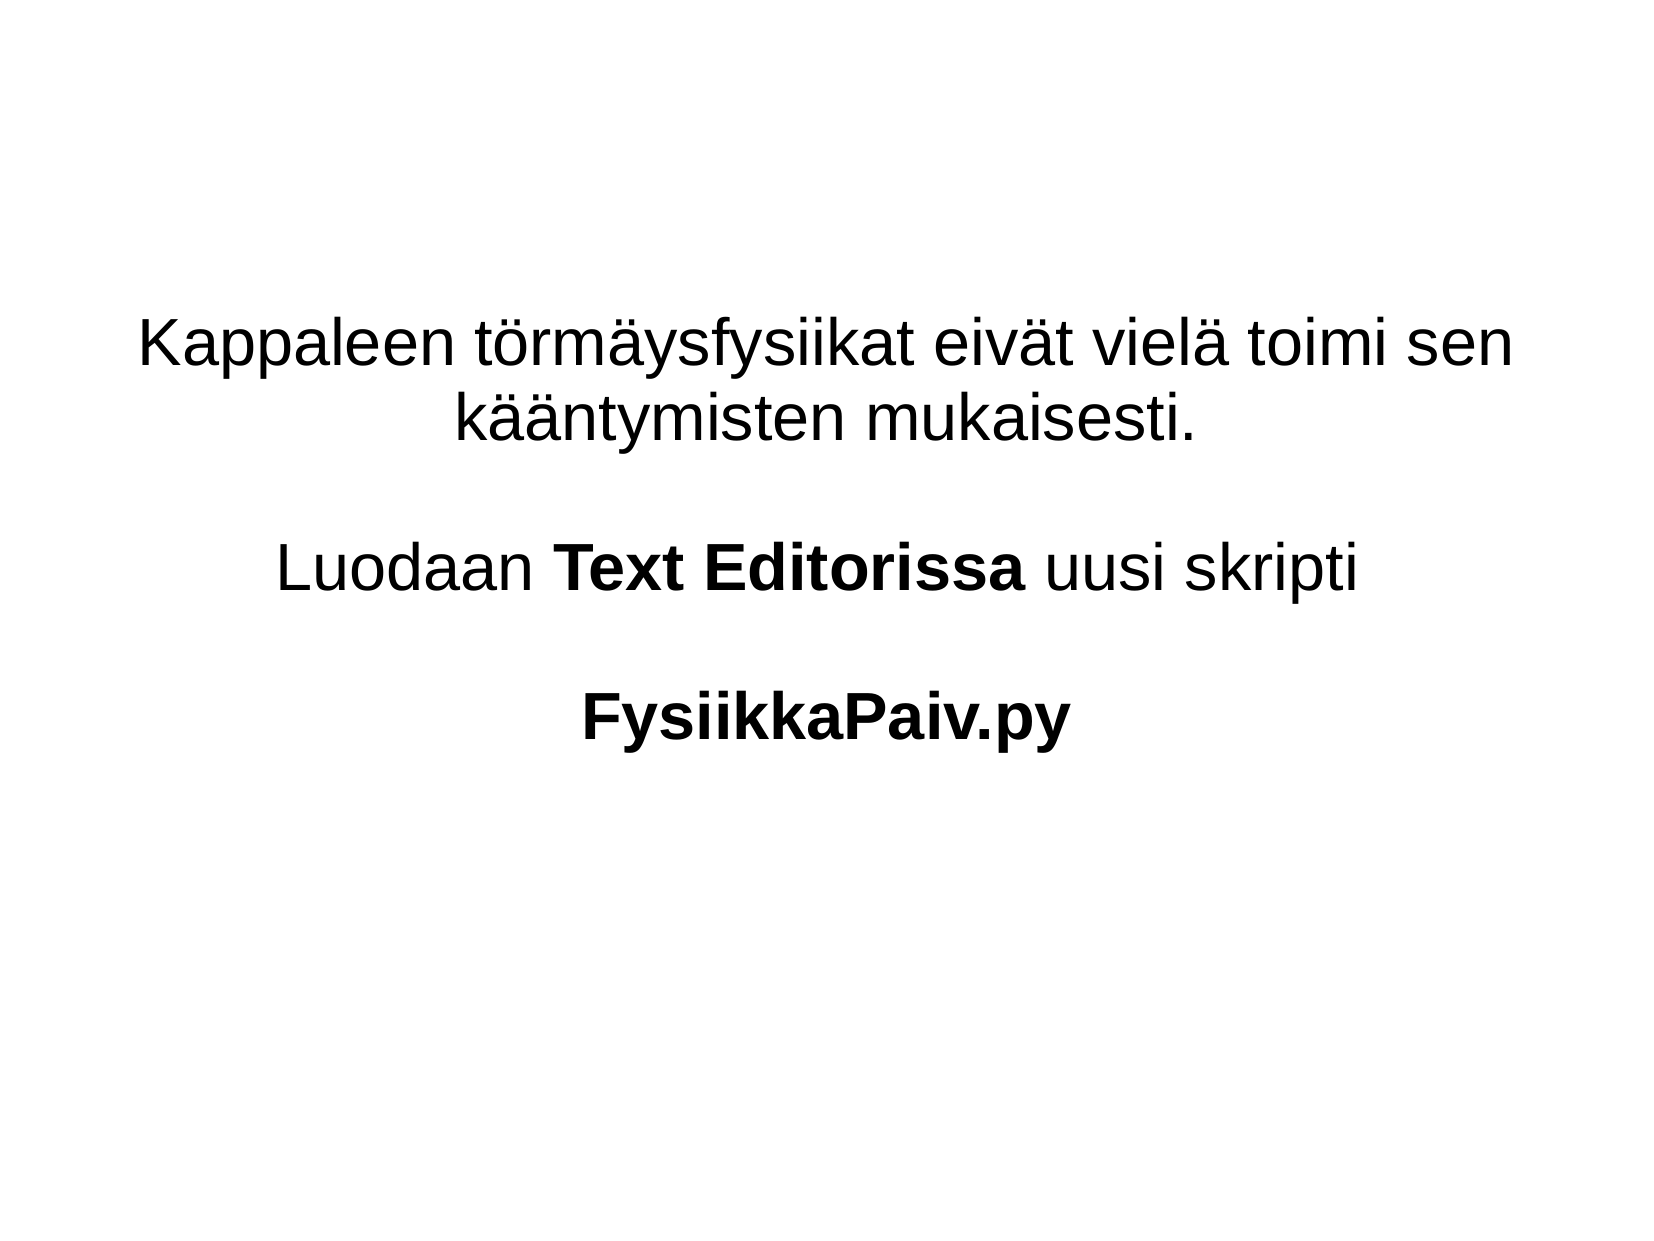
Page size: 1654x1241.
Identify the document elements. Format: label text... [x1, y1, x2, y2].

subtitle Kappaleen törmäysfysiikat eivät vielä toimi sen kääntymisten mukaisesti. Luodaan Text Editorissa uusi skripti FysiikkaPaiv.py [82, 49, 1571, 1010]
